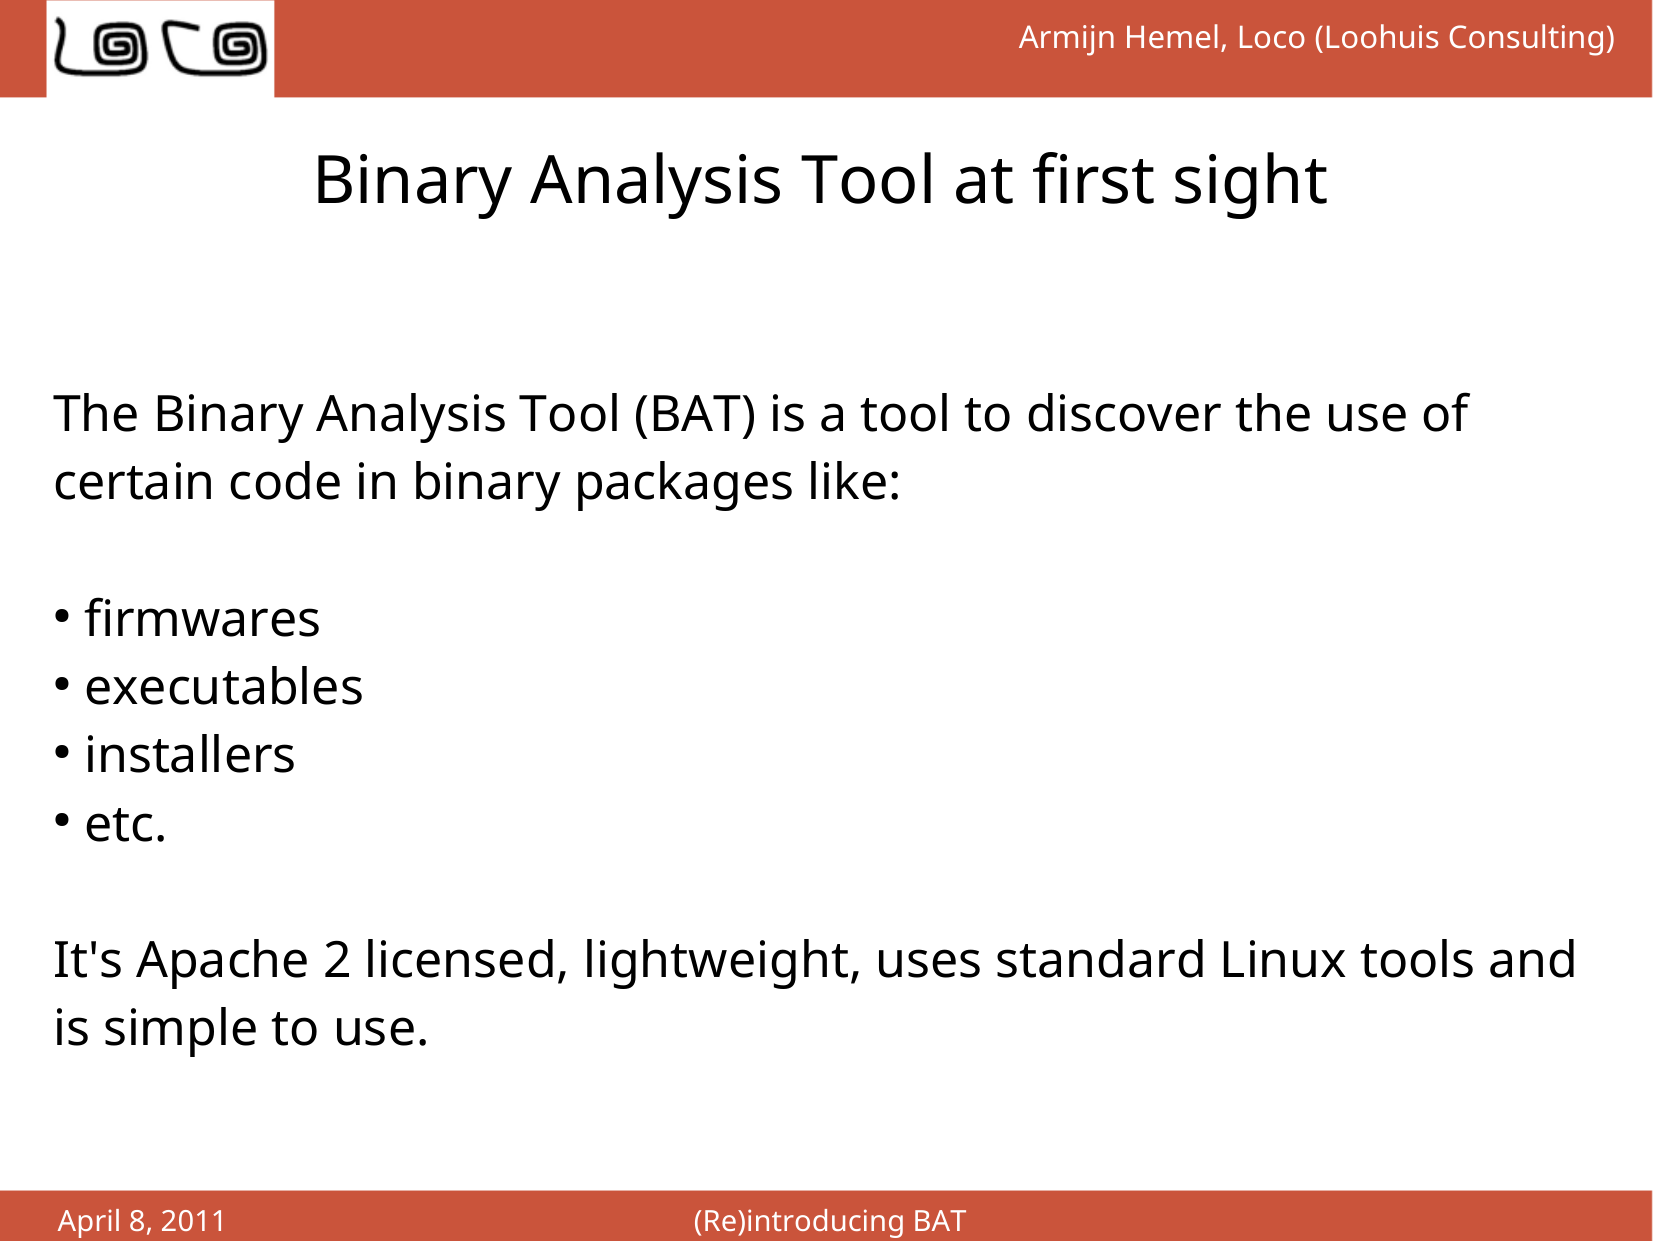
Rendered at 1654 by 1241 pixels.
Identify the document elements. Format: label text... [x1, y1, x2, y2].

subtitle The Binary Analysis Tool (BAT) is a tool to discover the use of certain code in binary packages like: firmwares executables installers etc. It's Apache 2 licensed, lightweight, uses standard Linux tools and is simple to use. [53, 265, 1595, 1173]
picture [0, 0, 1654, 1241]
title Binary Analysis Tool at first sight [47, 125, 1595, 229]
